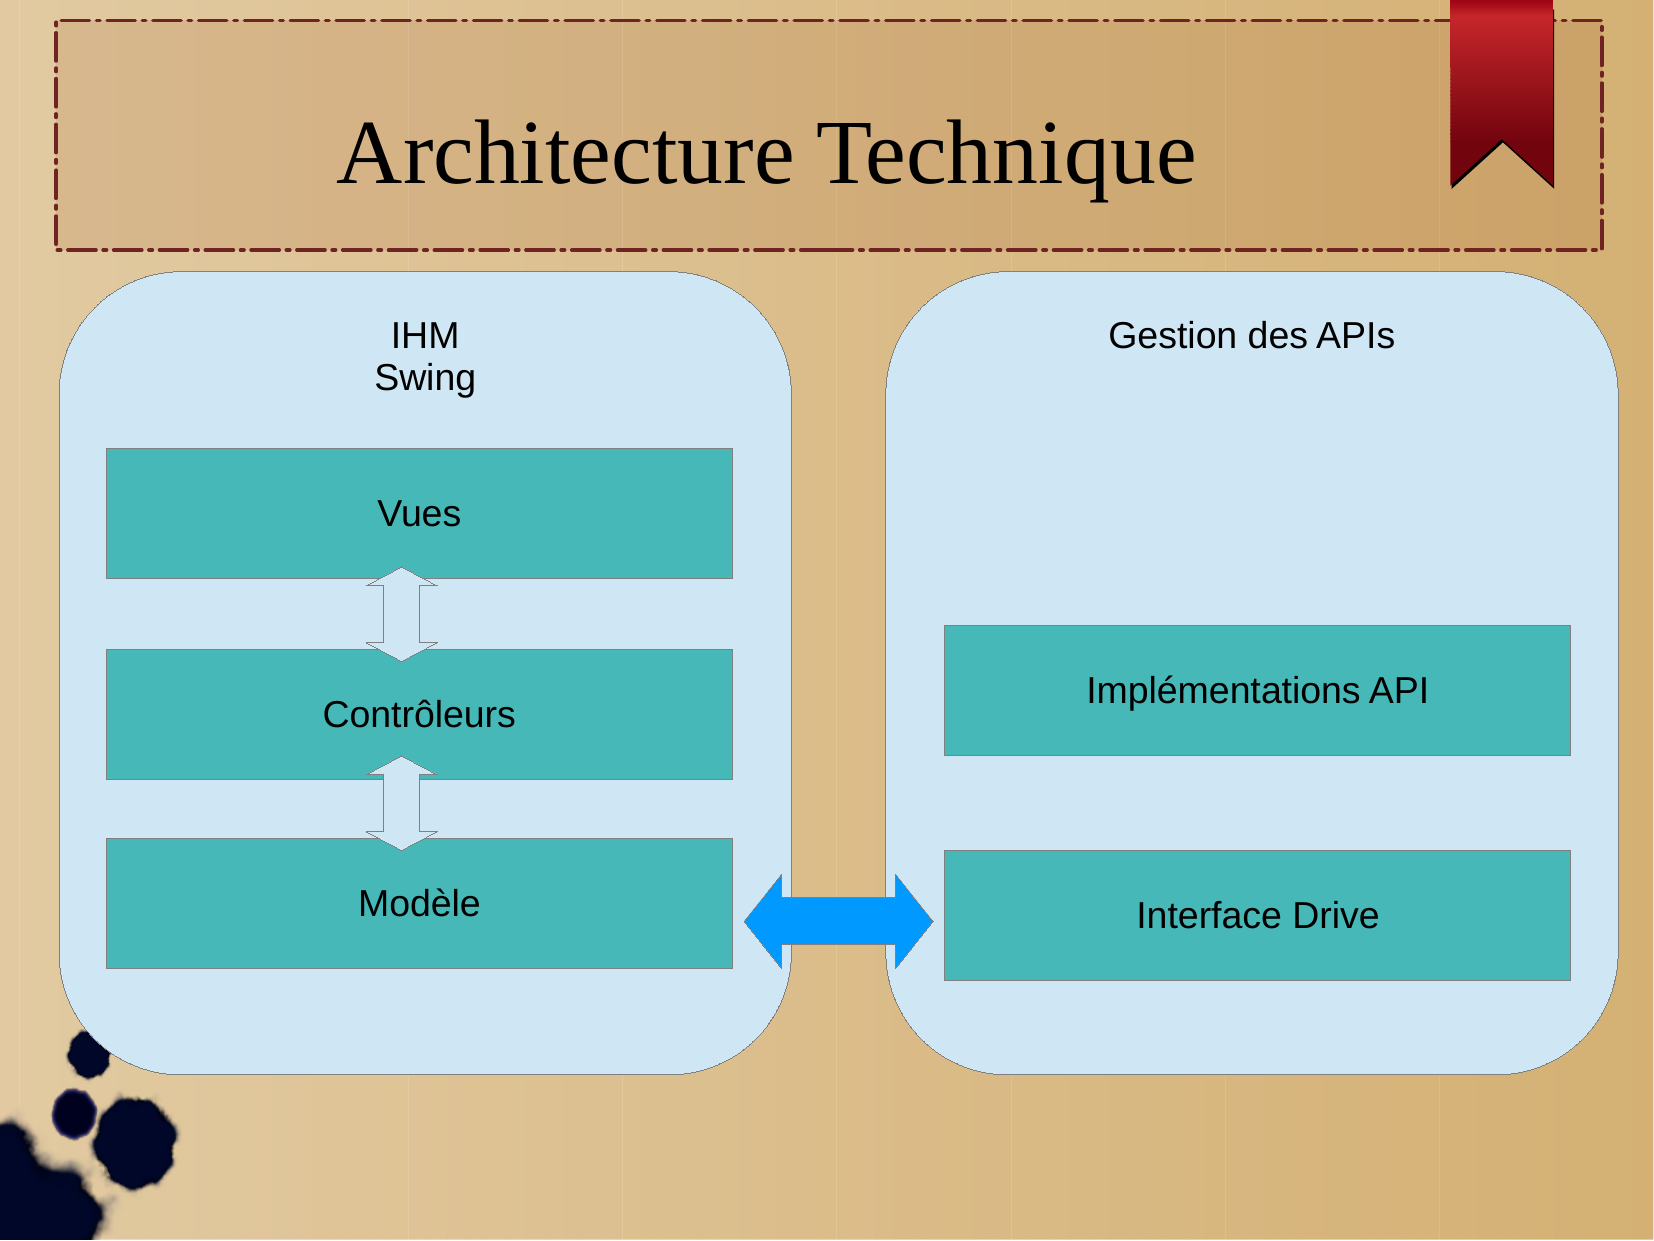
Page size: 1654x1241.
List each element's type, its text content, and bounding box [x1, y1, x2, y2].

text_box Interface Drive [944, 850, 1571, 981]
text_box [366, 566, 438, 662]
text_box IHM Swing [59, 271, 792, 1075]
text_box Implémentations API [944, 625, 1571, 756]
text_box [744, 874, 934, 969]
text_box Gestion des APIs [885, 271, 1619, 1075]
text_box Modèle [106, 838, 733, 969]
text_box Vues [106, 448, 733, 579]
title Architecture Technique [82, 49, 1453, 257]
text_box [366, 755, 438, 851]
text_box Contrôleurs [106, 649, 733, 780]
